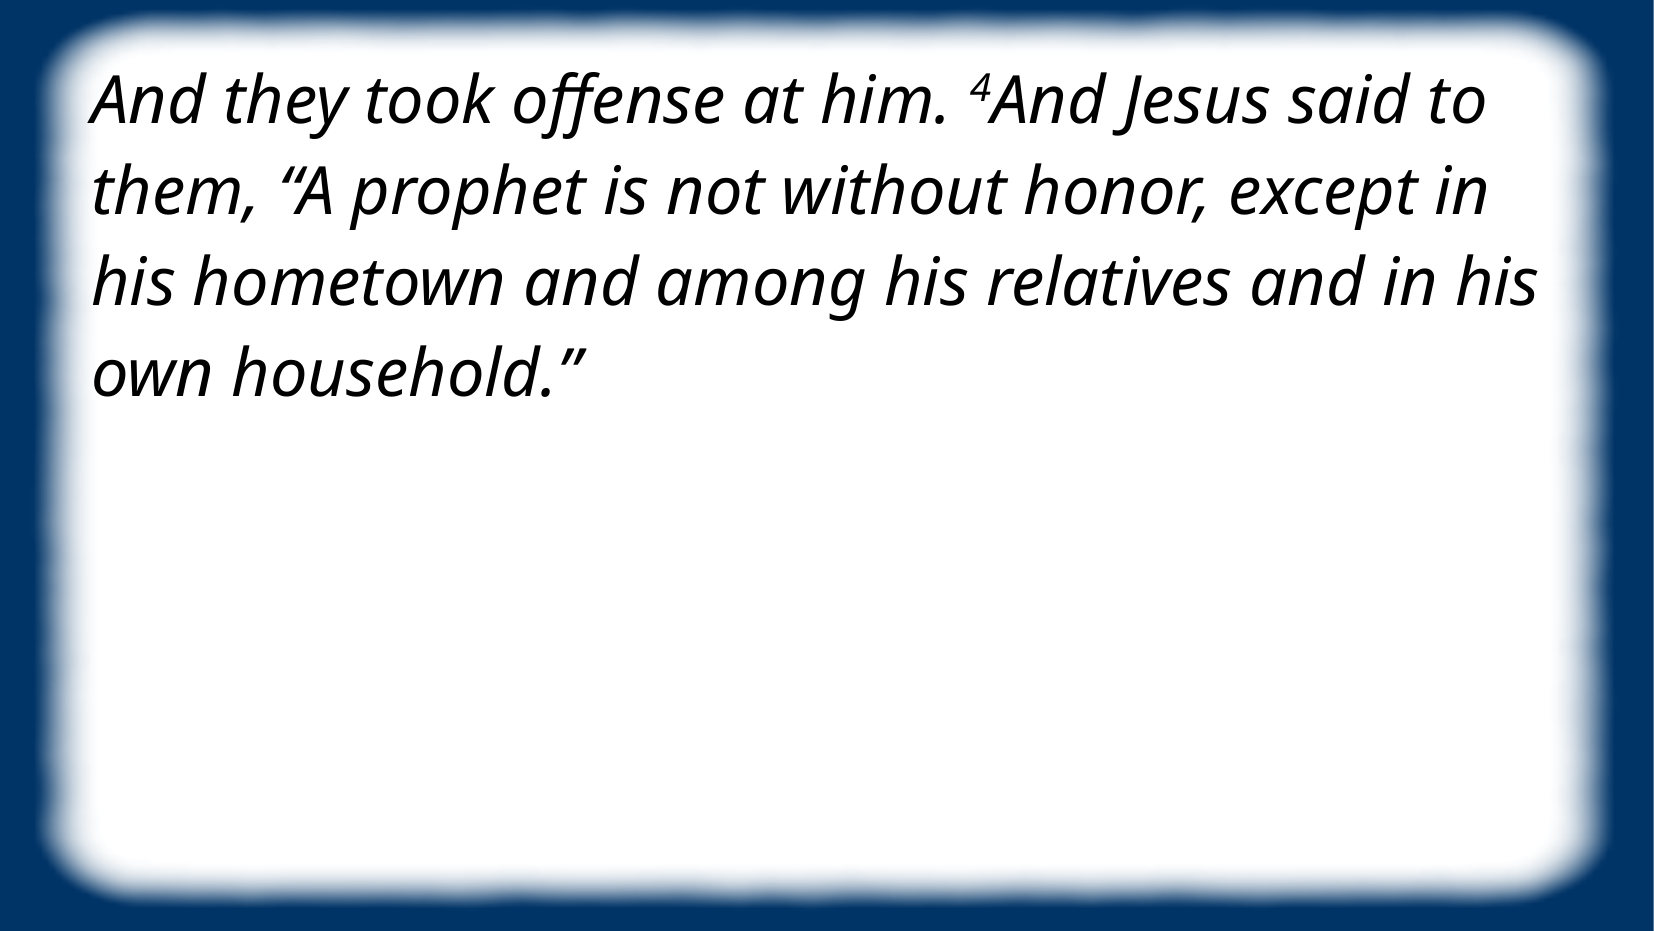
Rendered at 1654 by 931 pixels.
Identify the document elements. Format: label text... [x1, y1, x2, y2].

text_box And they took offense at him. 4And Jesus said to them, “A prophet is not without honor, except in his hometown and among his relatives and in his own household.” [76, 45, 1562, 415]
picture [0, 0, 1654, 931]
